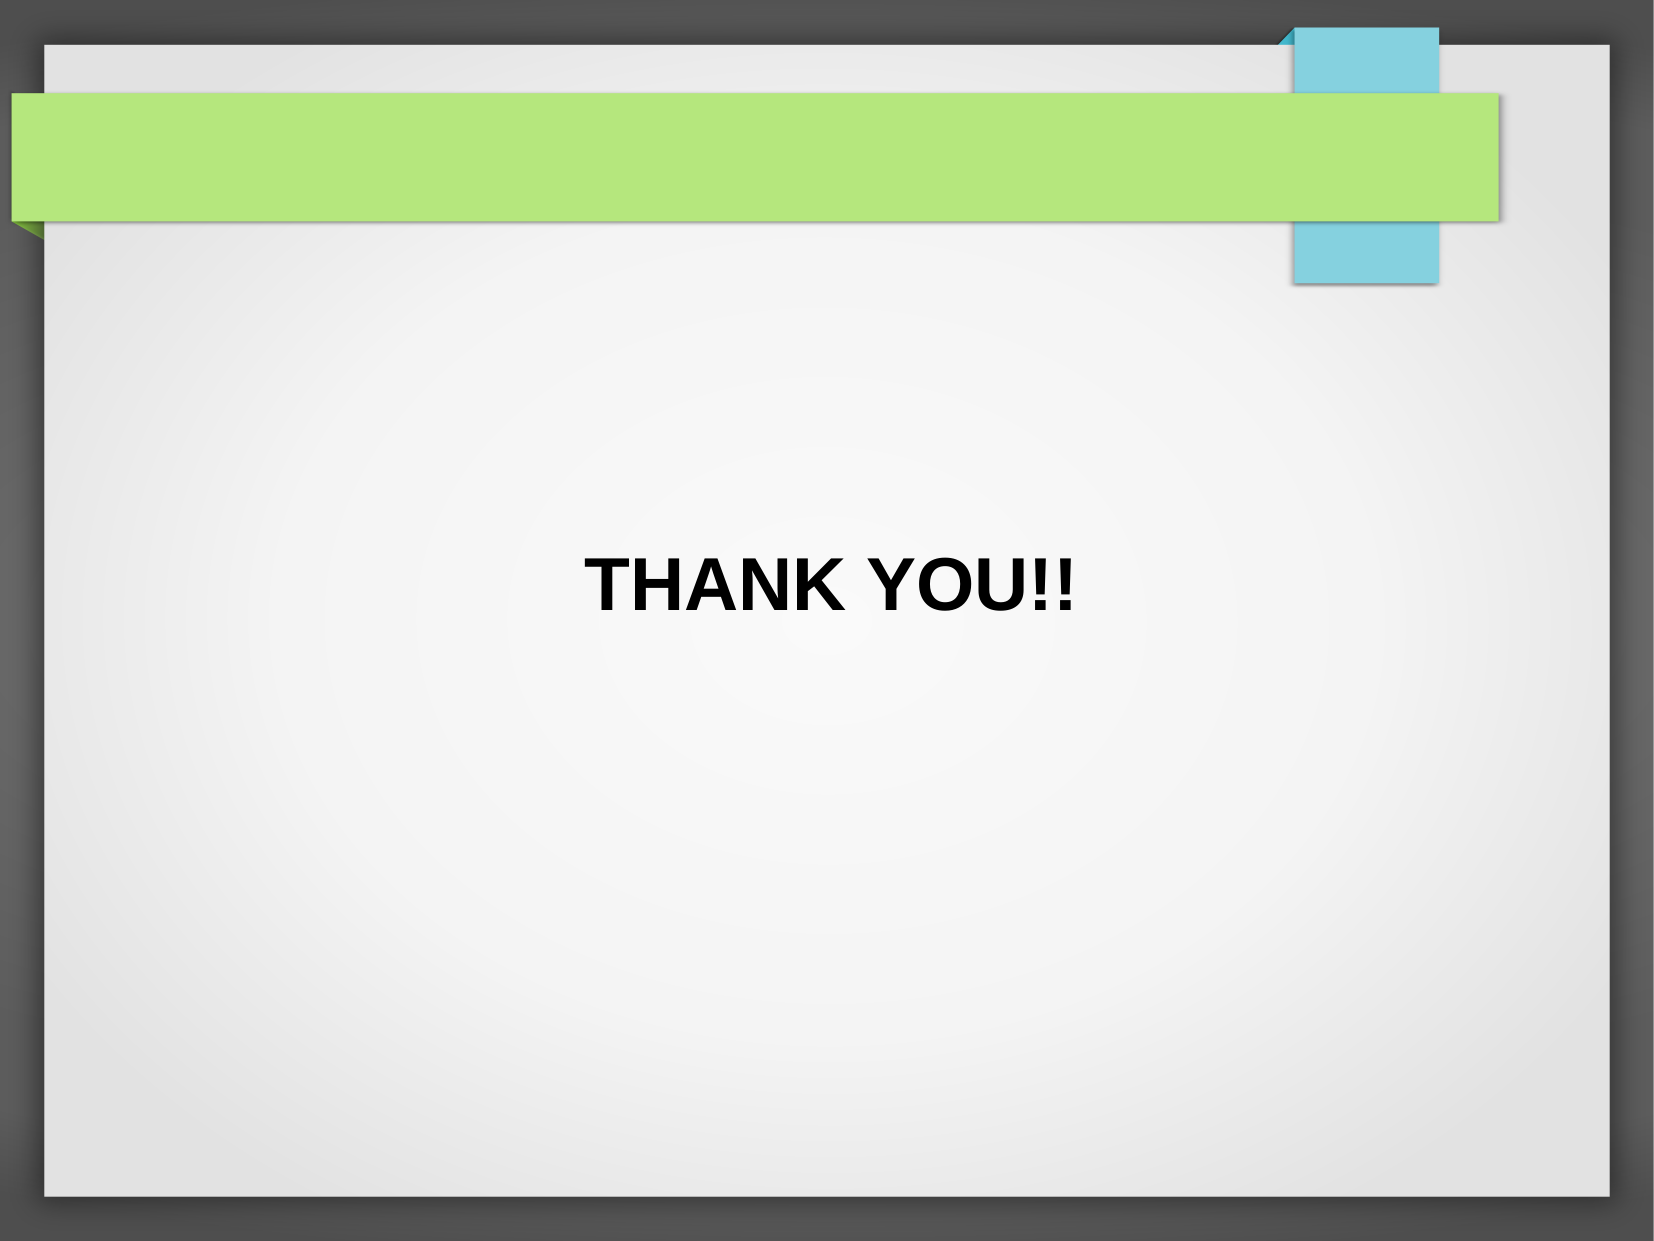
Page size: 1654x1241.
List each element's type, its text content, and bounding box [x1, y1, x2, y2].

picture [0, 0, 1654, 1241]
title THANK YOU!! [141, 283, 1595, 886]
